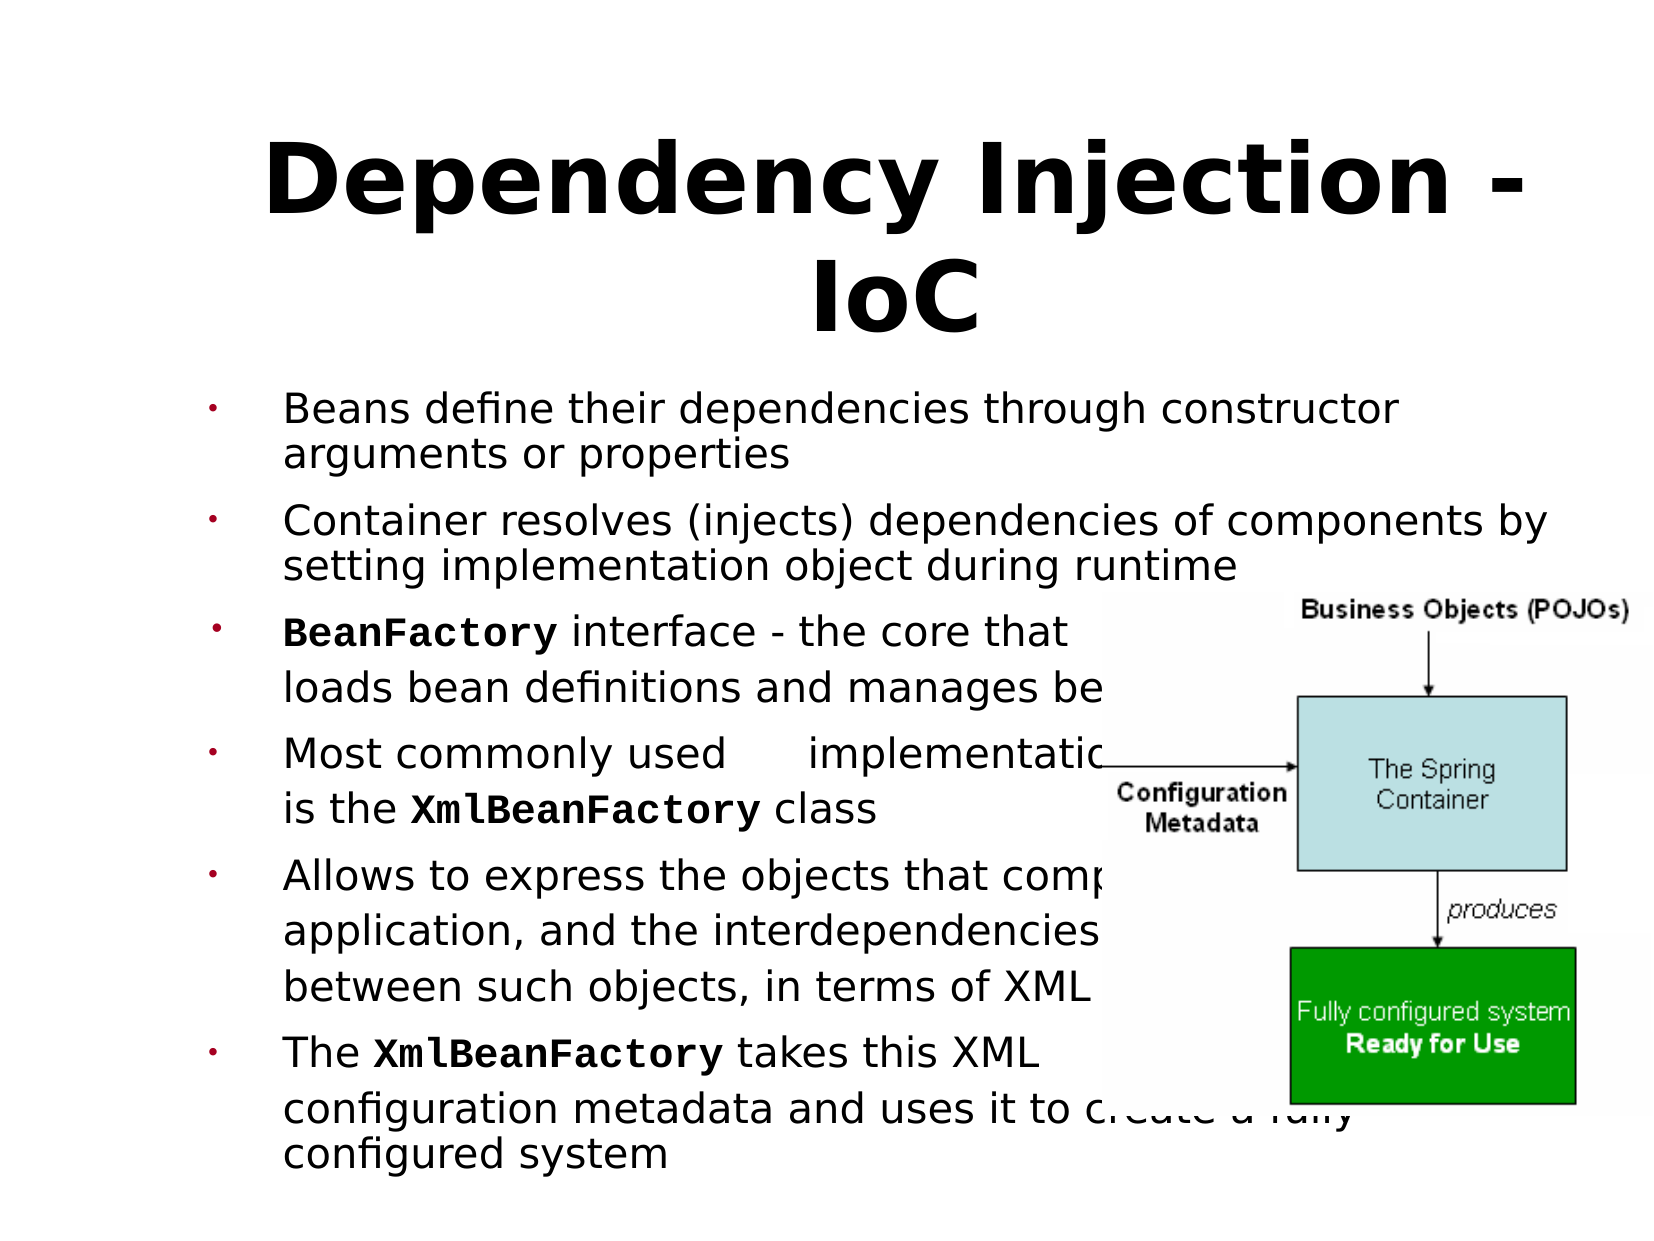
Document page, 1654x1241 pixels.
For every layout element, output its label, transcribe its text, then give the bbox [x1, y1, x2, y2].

title Dependency Injection - IoC [192, 151, 1599, 359]
picture [1102, 592, 1654, 1116]
list Beans define their dependencies through constructor arguments or properties Container resolves (injects) dependencies of components by setting implementation object during runtime BeanFactory interface - the core that loads bean definitions and manages beans Most commonly used implementation is the XmlBeanFactory class Allows to express the objects that compose application, and the interdependencies between such objects, in terms of XML The XmlBeanFactory takes this XML configuration metadata and uses it to create a fully configured system [192, 379, 1599, 1213]
